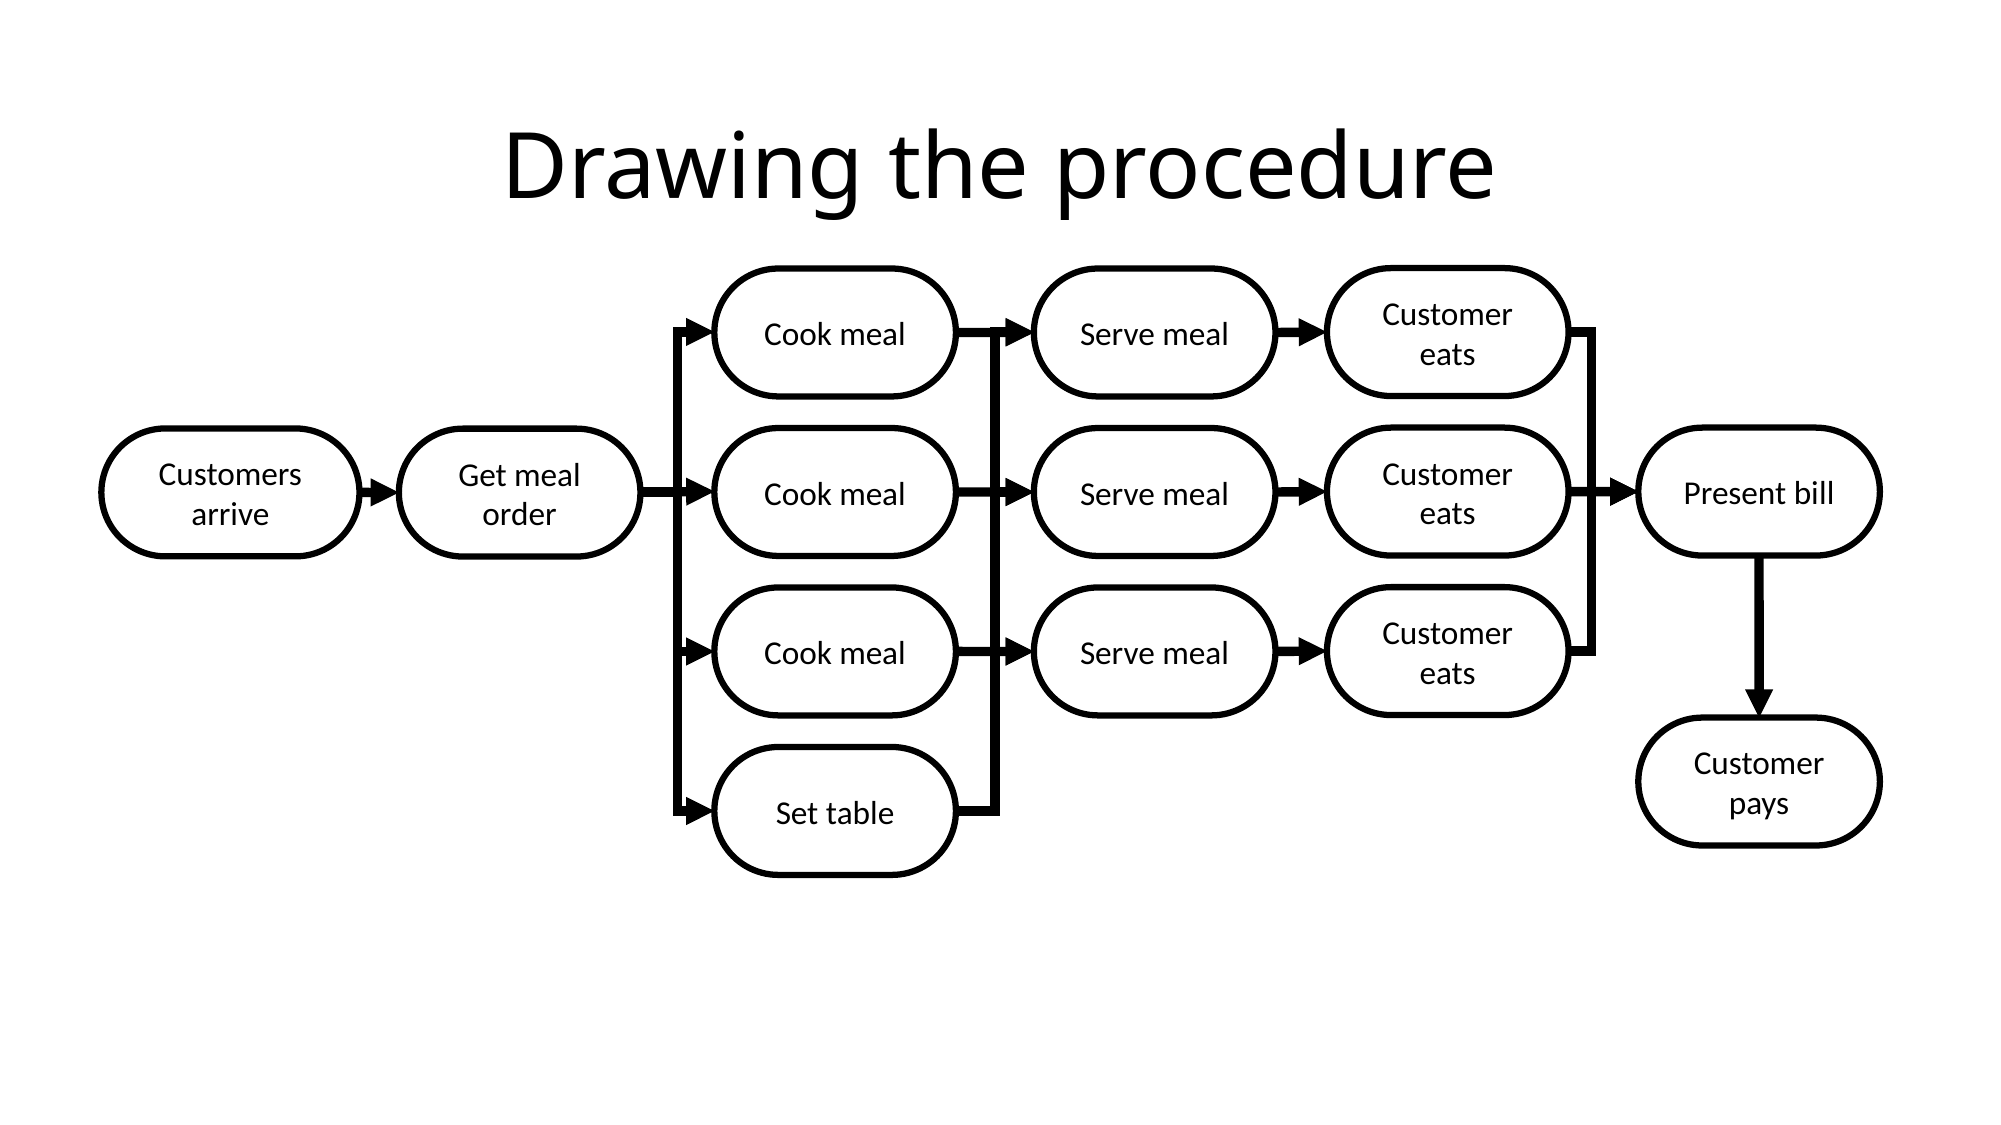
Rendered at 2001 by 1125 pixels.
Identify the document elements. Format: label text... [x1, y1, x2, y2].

text_box Customer eats [1326, 427, 1569, 556]
text_box Present bill [1638, 427, 1880, 556]
title Drawing the procedure [137, 59, 1863, 278]
text_box Serve meal [1033, 268, 1276, 397]
text_box Customer eats [1326, 587, 1569, 716]
text_box Serve meal [1033, 428, 1276, 556]
text_box Serve meal [1033, 587, 1276, 716]
text_box Set table [714, 746, 956, 875]
text_box Cook meal [714, 587, 956, 716]
text_box Cook meal [714, 428, 956, 556]
text_box Customer eats [1326, 268, 1569, 397]
text_box Get meal order [398, 428, 641, 557]
text_box Cook meal [714, 268, 956, 397]
text_box Customers arrive [101, 428, 360, 557]
text_box Customer pays [1638, 717, 1880, 846]
